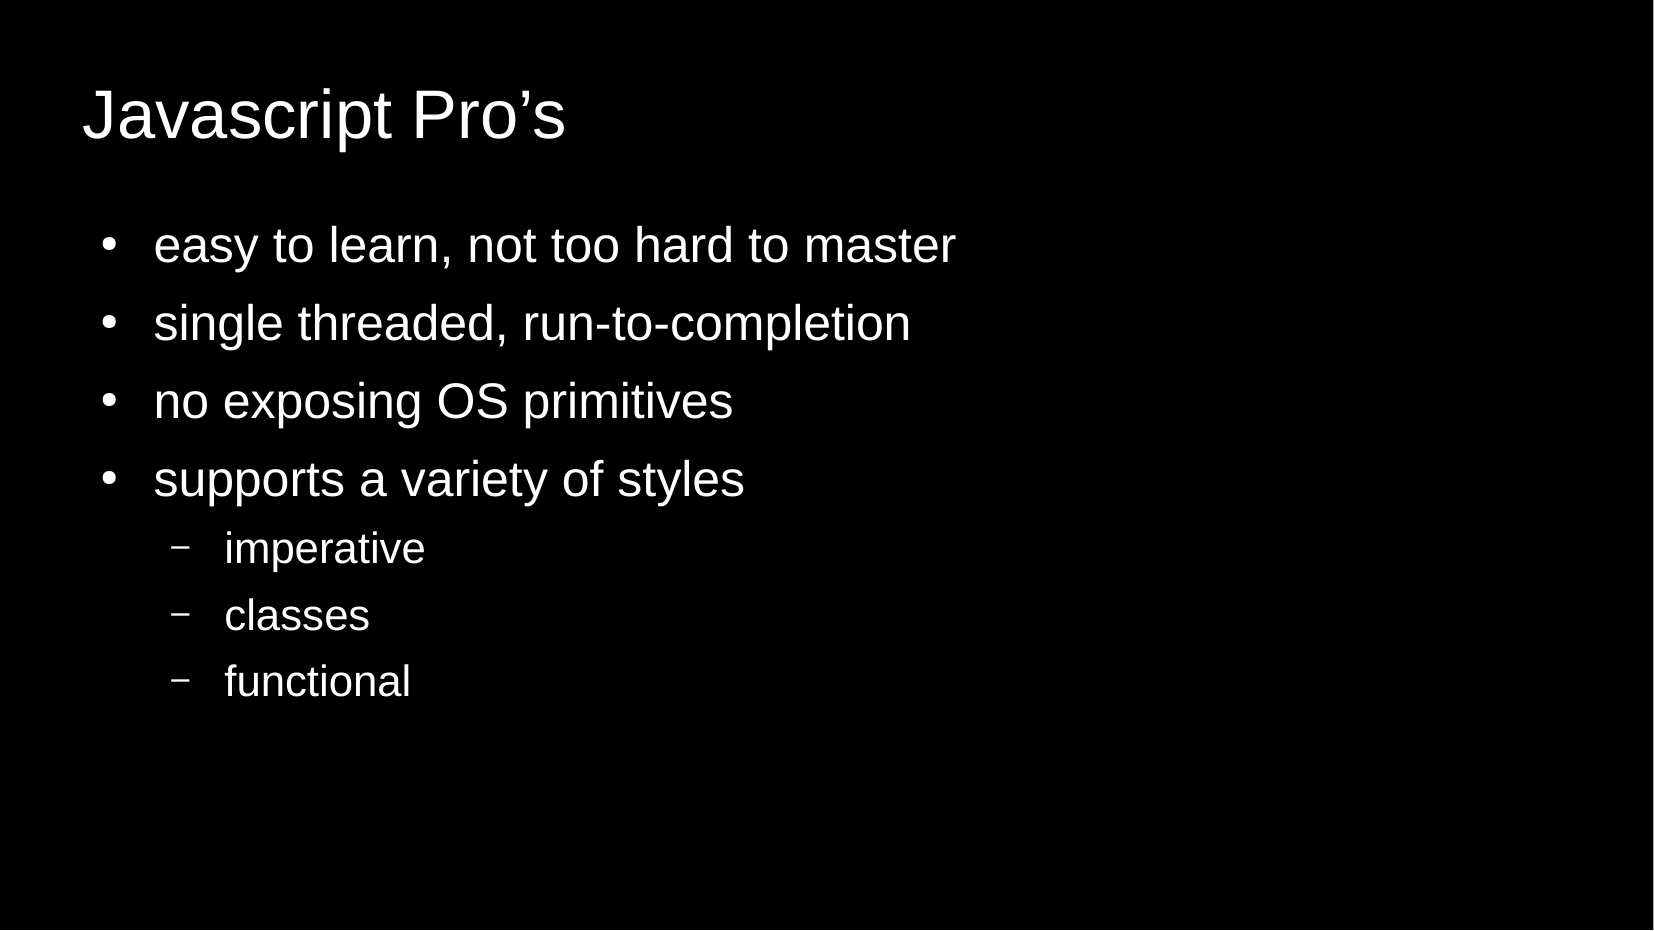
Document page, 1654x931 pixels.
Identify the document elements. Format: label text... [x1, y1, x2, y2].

title Javascript Pro’s [82, 37, 1571, 193]
list easy to learn, not too hard to master single threaded, run-to-completion no exposing OS primitives supports a variety of styles imperative classes functional [82, 217, 1571, 758]
